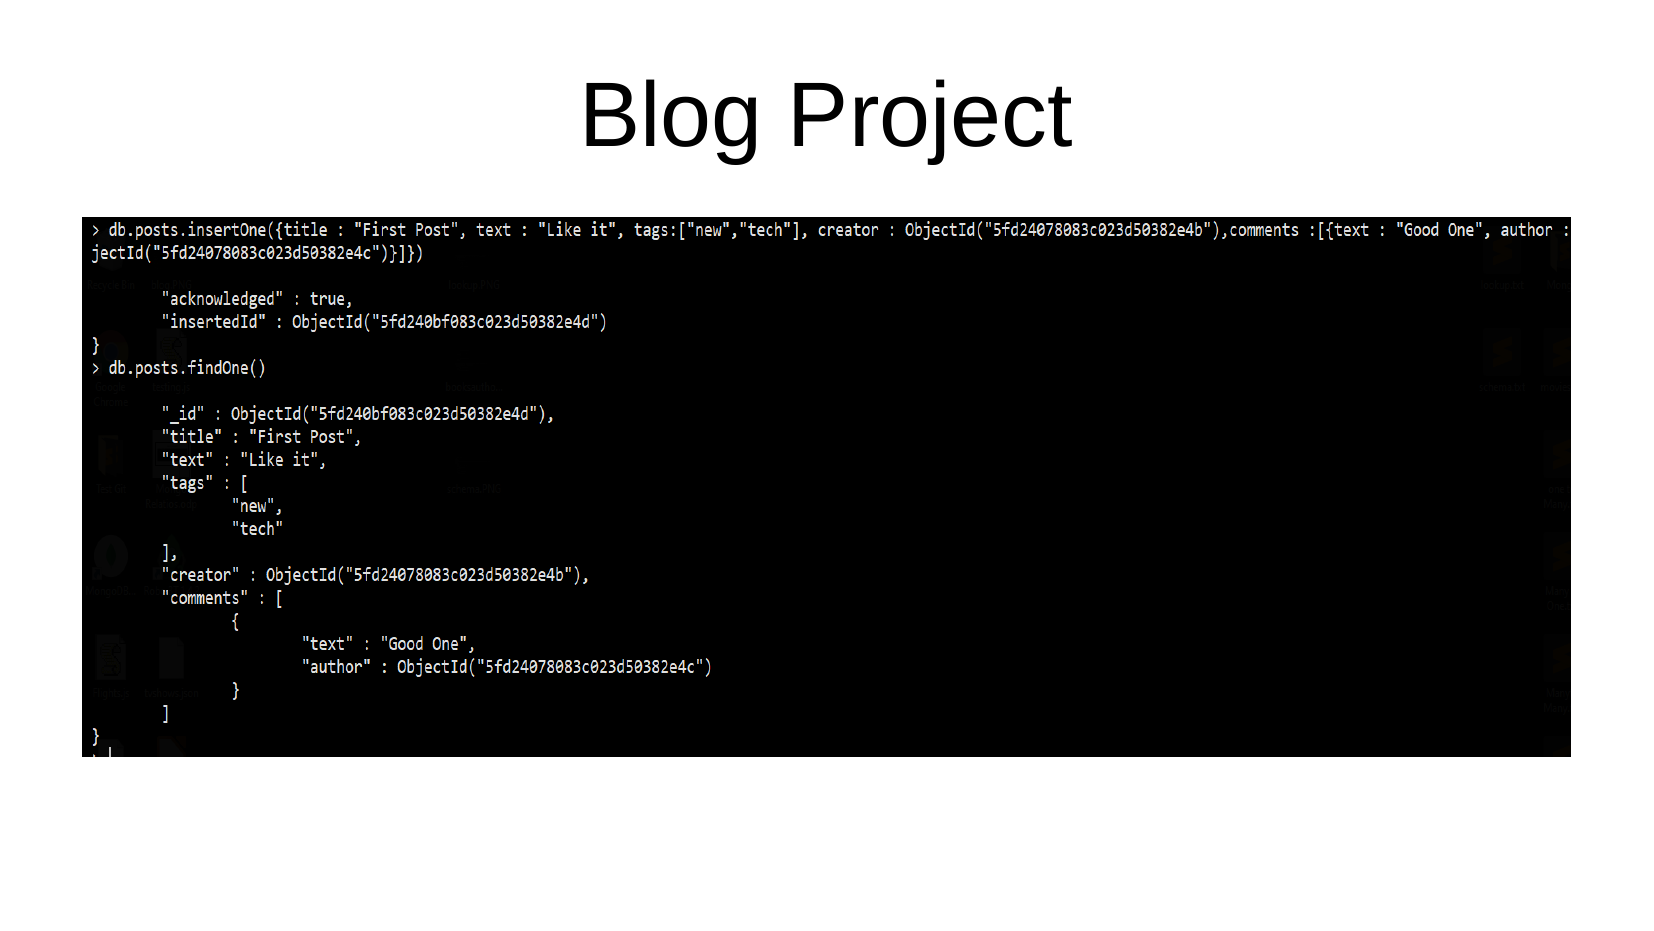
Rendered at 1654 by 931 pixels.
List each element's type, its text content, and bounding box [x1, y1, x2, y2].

title Blog Project [82, 37, 1571, 193]
picture [82, 217, 1571, 757]
